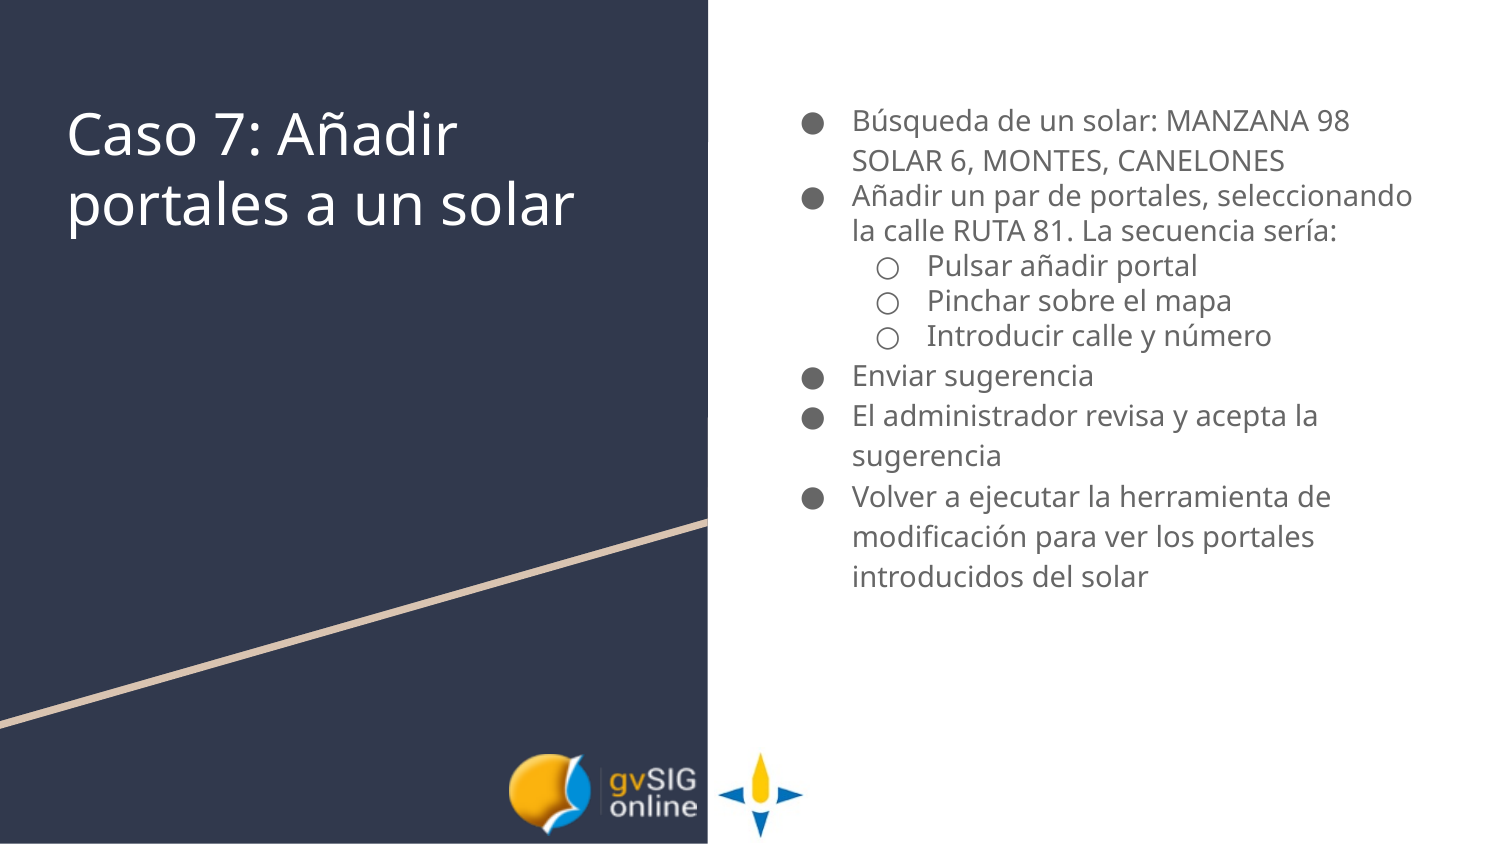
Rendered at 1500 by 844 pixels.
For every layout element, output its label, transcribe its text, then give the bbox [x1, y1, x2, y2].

title Caso 7: Añadir portales a un solar [51, 82, 660, 494]
list Búsqueda de un solar: MANZANA 98 SOLAR 6, MONTES, CANELONES Añadir un par de portales, seleccionando la calle RUTA 81. La secuencia sería: Pulsar añadir portal Pinchar sobre el mapa Introducir calle y número Enviar sugerencia El administrador revisa y acepta la sugerencia Volver a ejecutar la herramienta de modificación para ver los portales introducidos del solar [761, 82, 1446, 755]
picture [714, 747, 810, 843]
picture [509, 754, 697, 836]
